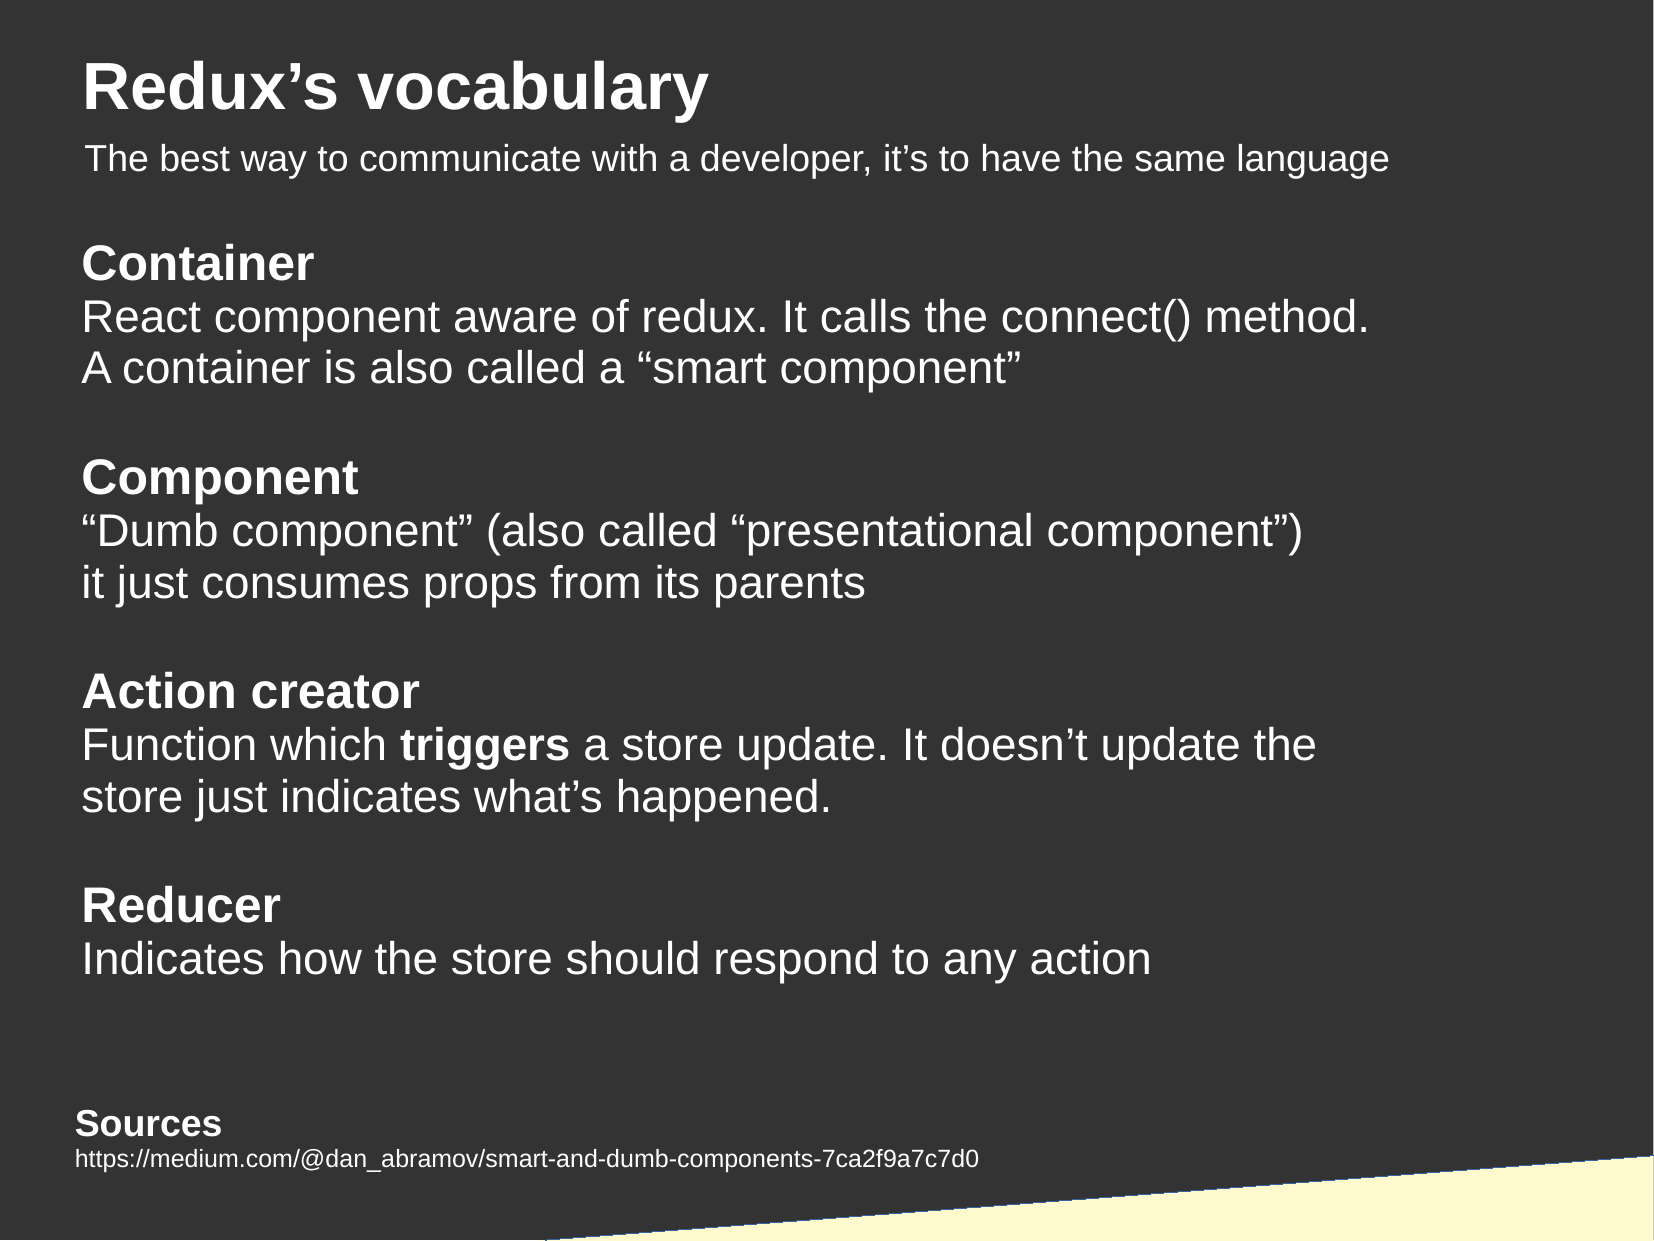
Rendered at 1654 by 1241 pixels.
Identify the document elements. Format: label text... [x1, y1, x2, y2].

title Container React component aware of redux. It calls the connect() method. A container is also called a “smart component” Component “Dumb component” (also called “presentational component”) it just consumes props from its parents Action creator Function which triggers a store update. It doesn’t update the store just indicates what’s happened. Reducer Indicates how the store should respond to any action [81, 235, 1411, 985]
text_box Sources https://medium.com/@dan_abramov/smart-and-dumb-components-7ca2f9a7c7d0 [60, 1095, 1546, 1194]
title Redux’s vocabulary [82, 49, 1441, 125]
text_box The best way to communicate with a developer, it’s to have the same language [69, 129, 1501, 187]
text_box [533, 1155, 1654, 1241]
